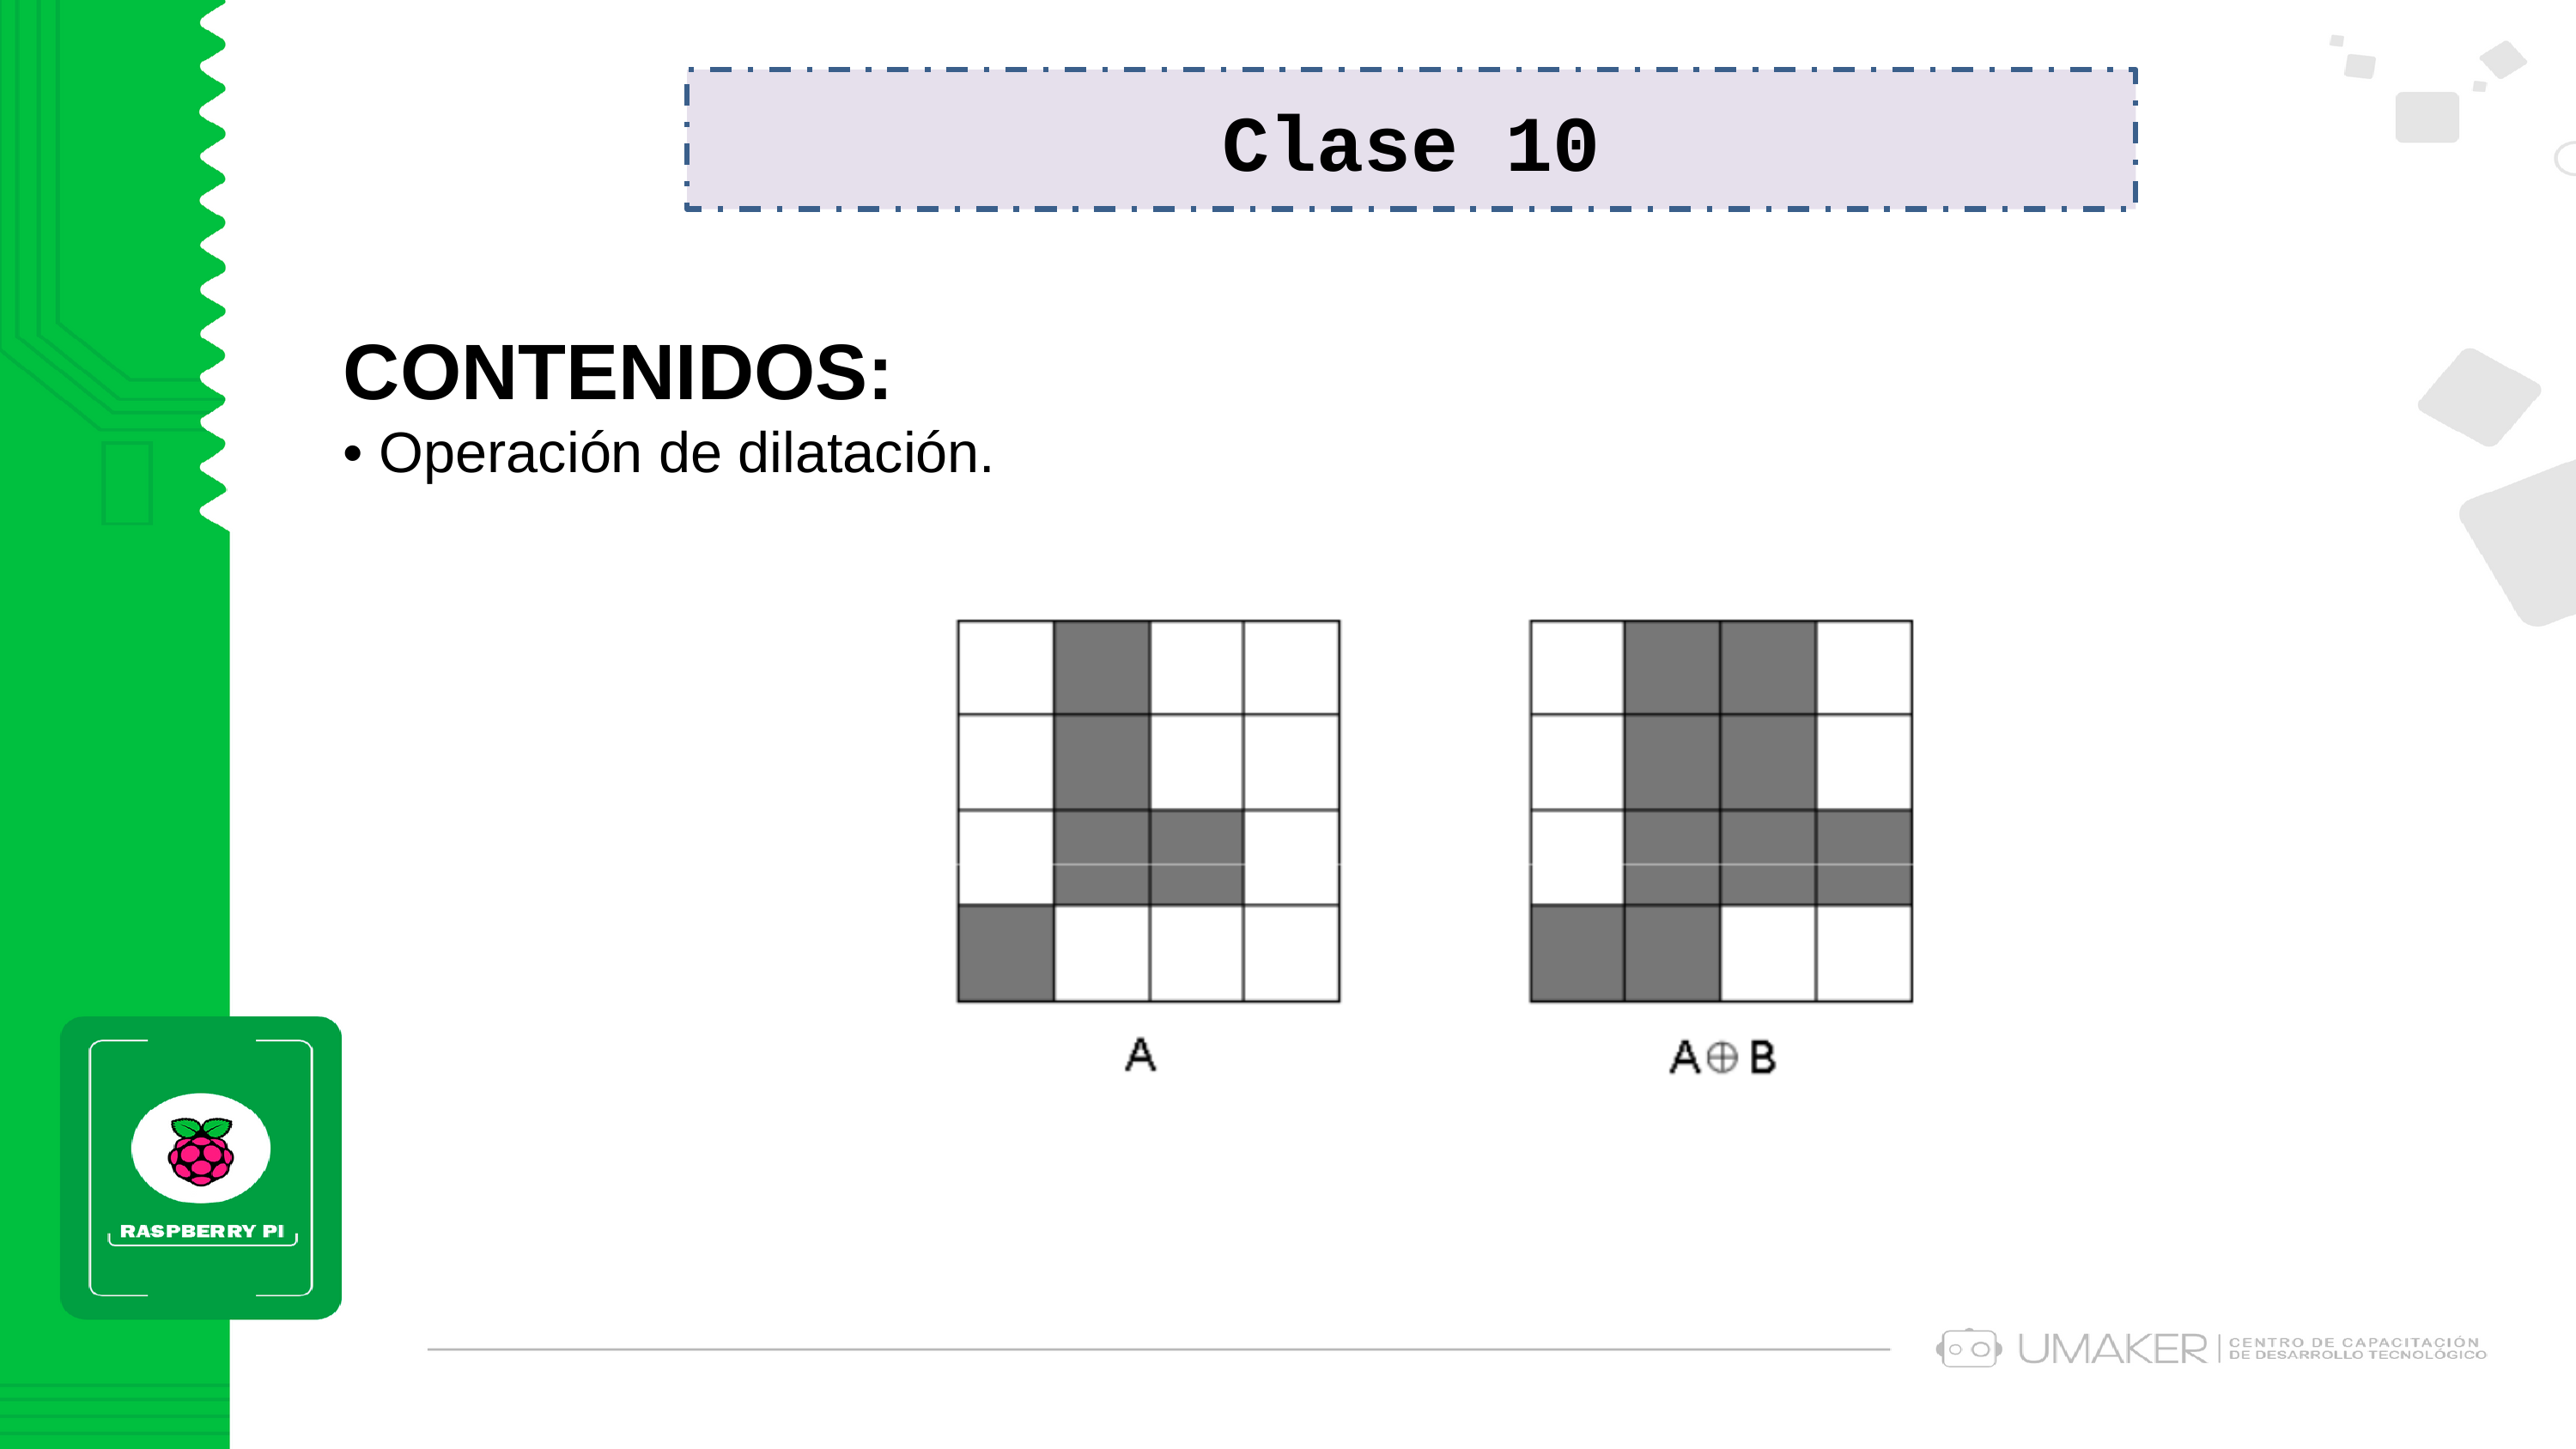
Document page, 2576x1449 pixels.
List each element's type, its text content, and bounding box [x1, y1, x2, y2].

text_box CONTENIDOS: • Operación de dilatación. [331, 314, 2465, 1207]
picture [0, 0, 2576, 1449]
text_box Clase 10 [687, 70, 2136, 209]
